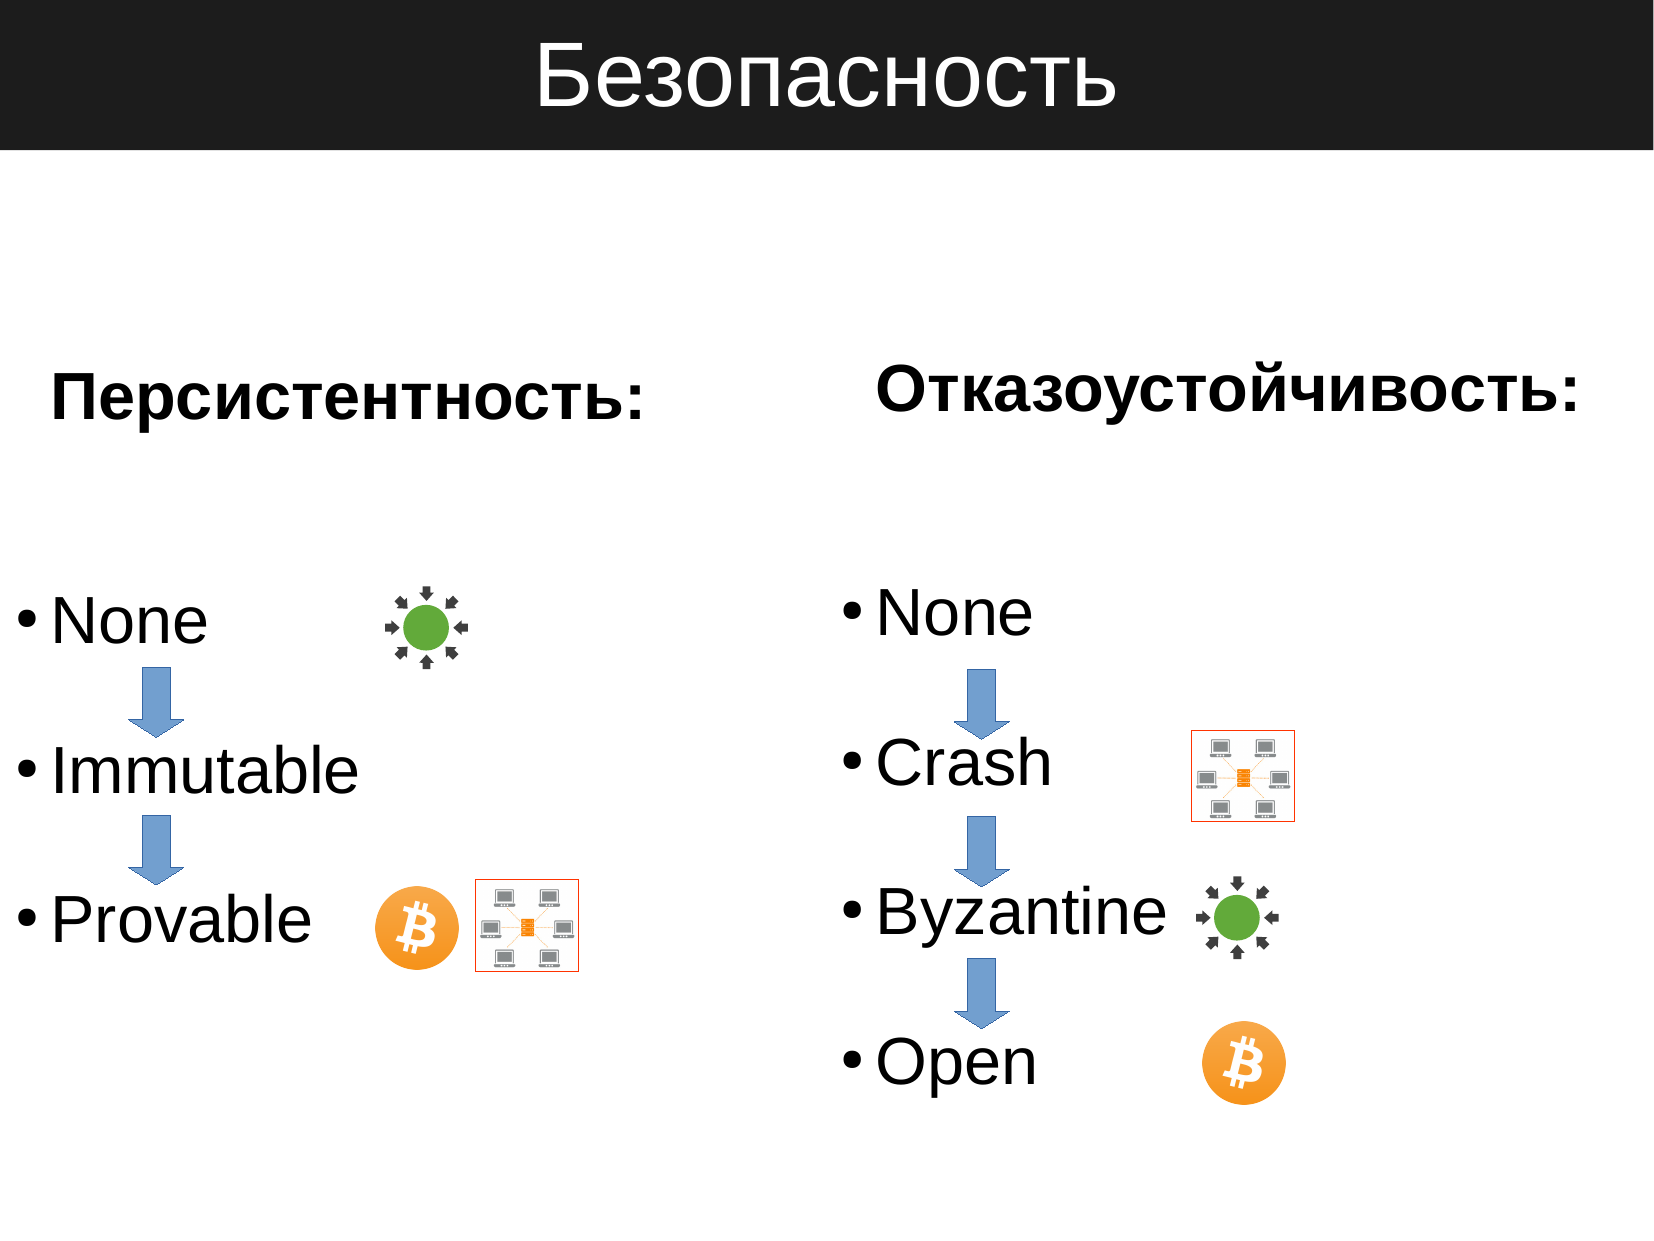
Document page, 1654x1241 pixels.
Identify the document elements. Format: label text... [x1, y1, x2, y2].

text_box [954, 958, 1010, 1029]
picture [1191, 730, 1295, 822]
text_box [954, 816, 1010, 887]
title Безопасность [0, 0, 1654, 151]
picture [382, 583, 472, 671]
text_box [128, 815, 184, 885]
text_box Отказоустойчивость: None Crash Byzantine Open [840, 211, 1583, 1164]
picture [475, 879, 579, 972]
picture [1202, 1021, 1286, 1105]
picture [1193, 873, 1283, 961]
text_box [954, 669, 1010, 740]
subtitle Персистентность: None Immutable Provable [15, 210, 649, 1032]
text_box [128, 667, 184, 738]
picture [375, 886, 459, 970]
